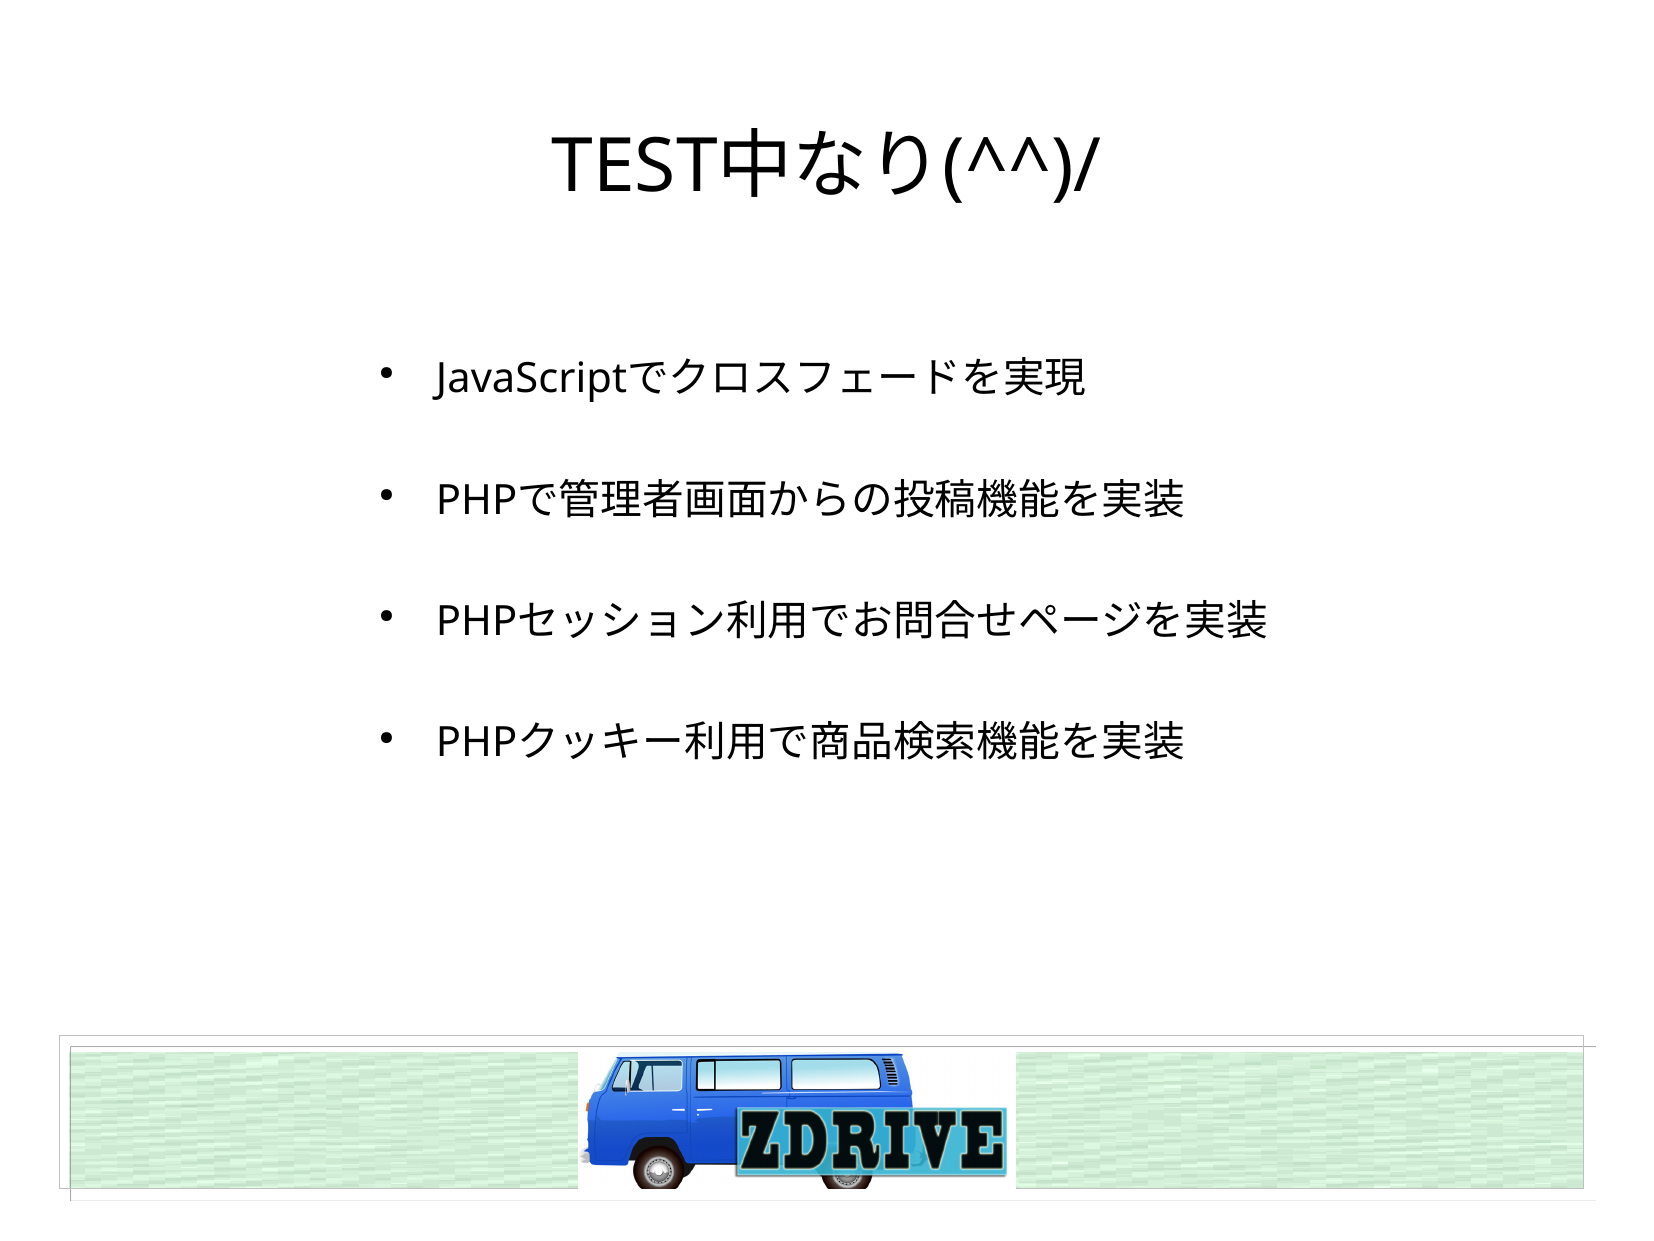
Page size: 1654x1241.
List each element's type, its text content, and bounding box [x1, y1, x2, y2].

title TEST中なり(^^)/ [135, 104, 1518, 213]
subtitle JavaScriptでクロスフェードを実現 PHPで管理者画面からの投稿機能を実装 PHPセッション利用でお問合せページを実装 PHPクッキー利用で商品検索機能を実装 [118, 283, 1571, 1016]
picture [72, 1052, 1583, 1189]
